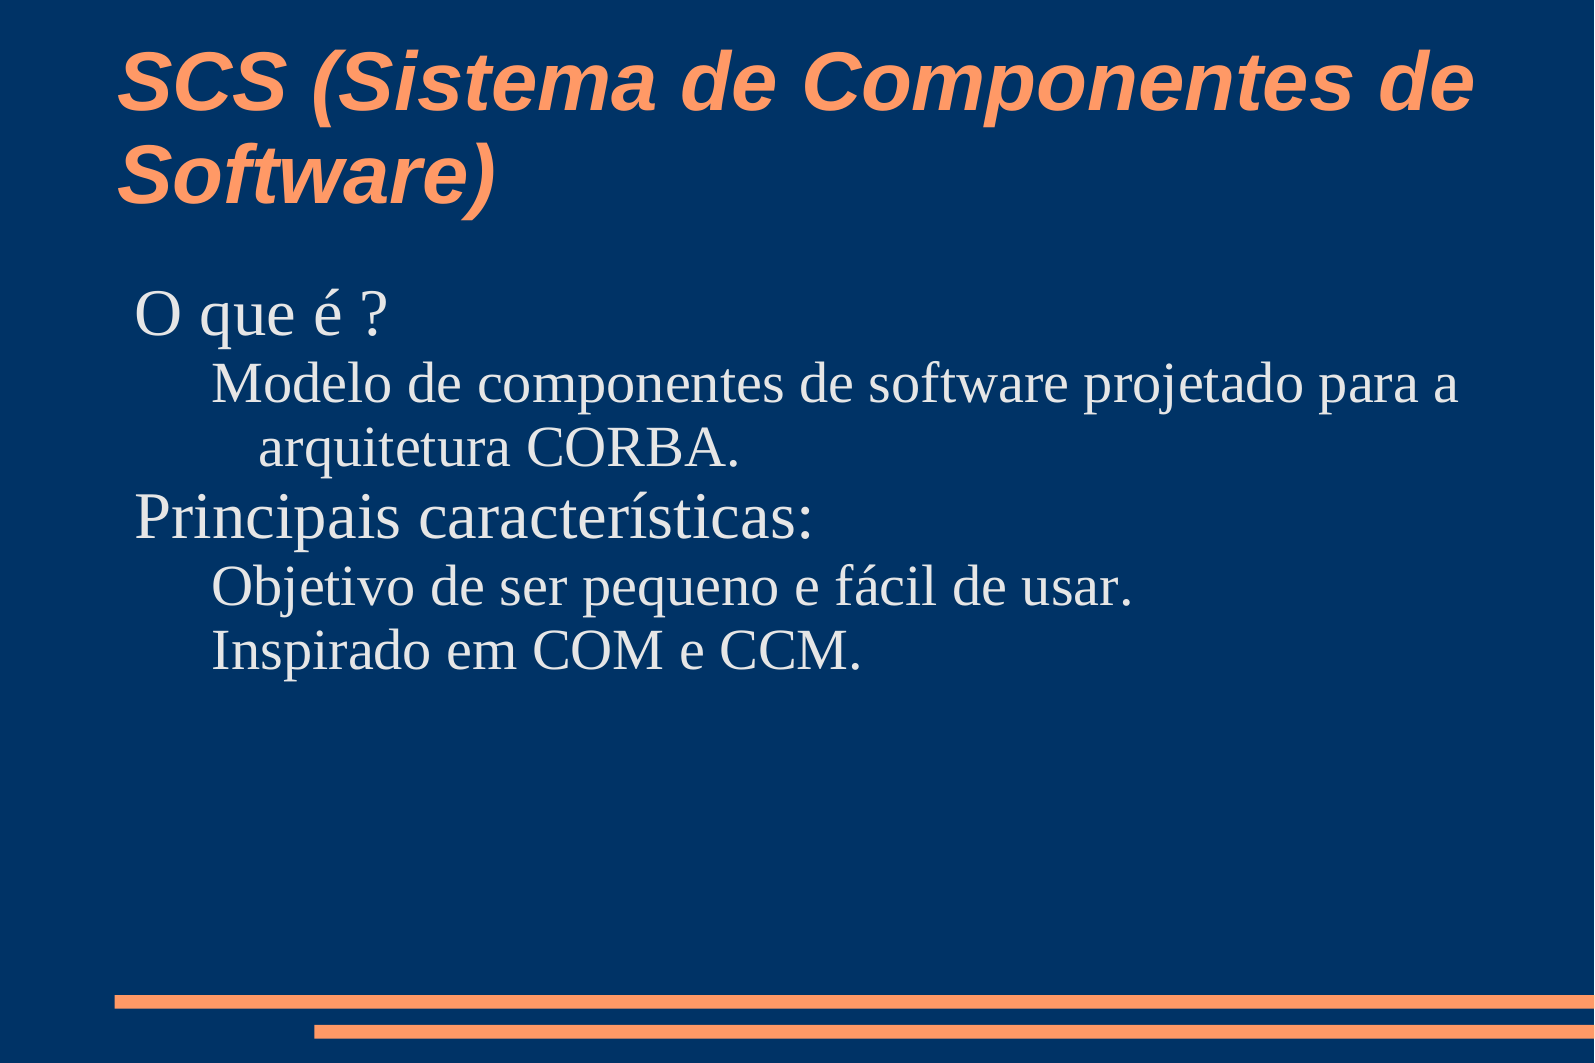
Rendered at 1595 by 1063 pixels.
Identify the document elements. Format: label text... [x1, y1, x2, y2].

title SCS (Sistema de Componentes de Software) [117, 35, 1479, 222]
list O que é ? Modelo de componentes de software projetado para a arquitetura CORBA. Principais características: Objetivo de ser pequeno e fácil de usar. Inspirado em COM e CCM. [117, 276, 1505, 971]
